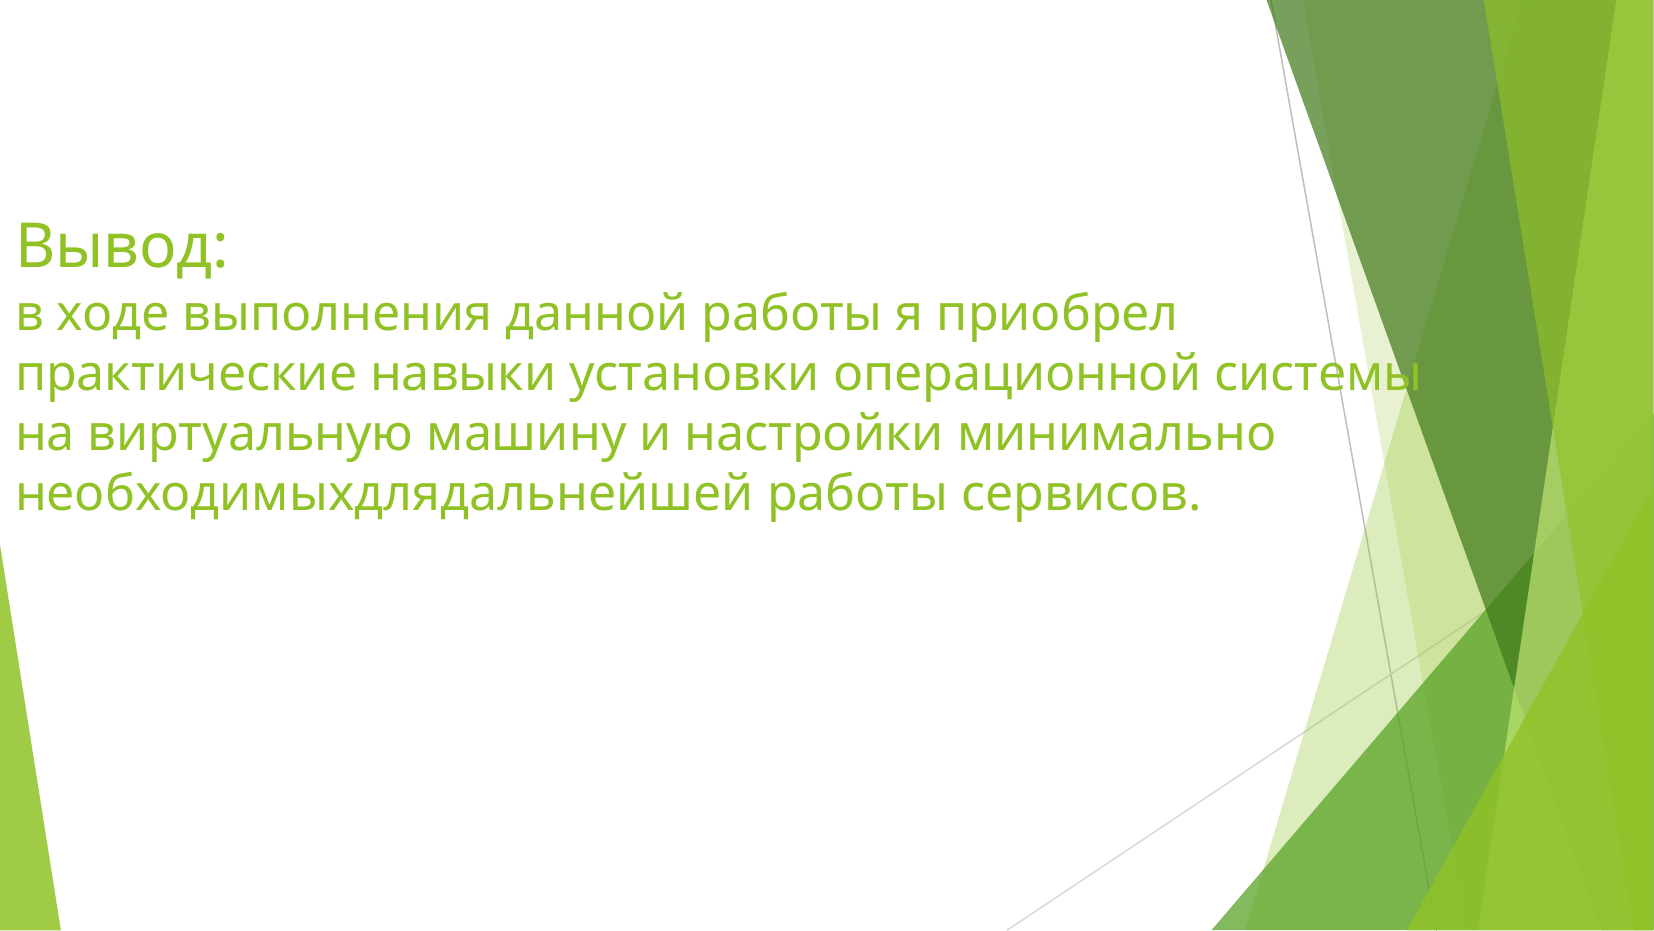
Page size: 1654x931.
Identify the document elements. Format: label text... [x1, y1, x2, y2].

title Вывод: в ходе выполнения данной работы я приобрел практические навыки установки операционной системы на виртуальную машину и настройки минимально необходимыхдлядальнейшей работы сервисов. [0, 198, 1477, 527]
